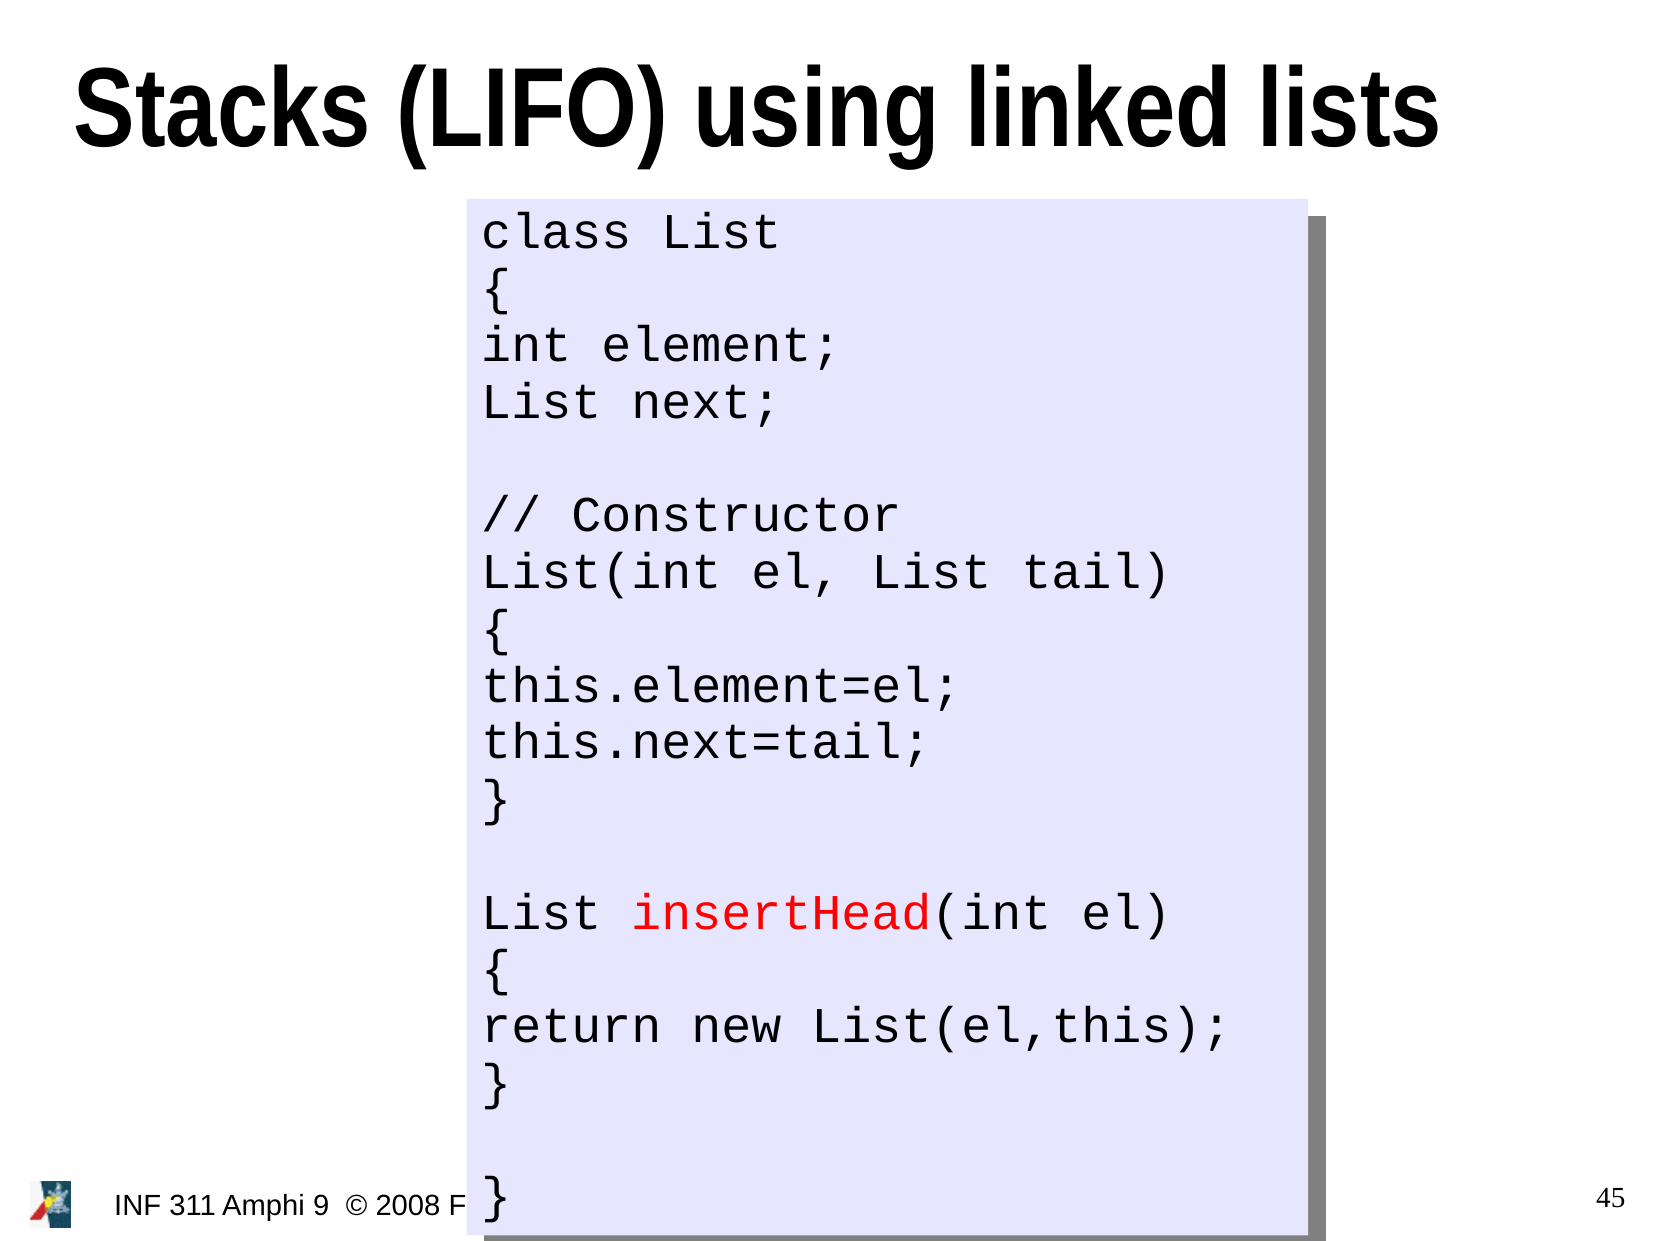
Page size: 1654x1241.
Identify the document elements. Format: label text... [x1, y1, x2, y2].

picture [29, 1181, 71, 1228]
text_box class List { int element; List next; // Constructor List(int el, List tail) { this.element=el; this.next=tail; } List insertHead(int el) { return new List(el,this); } } [466, 198, 1309, 1182]
text_box Stacks (LIFO) using linked lists [59, 33, 1484, 178]
